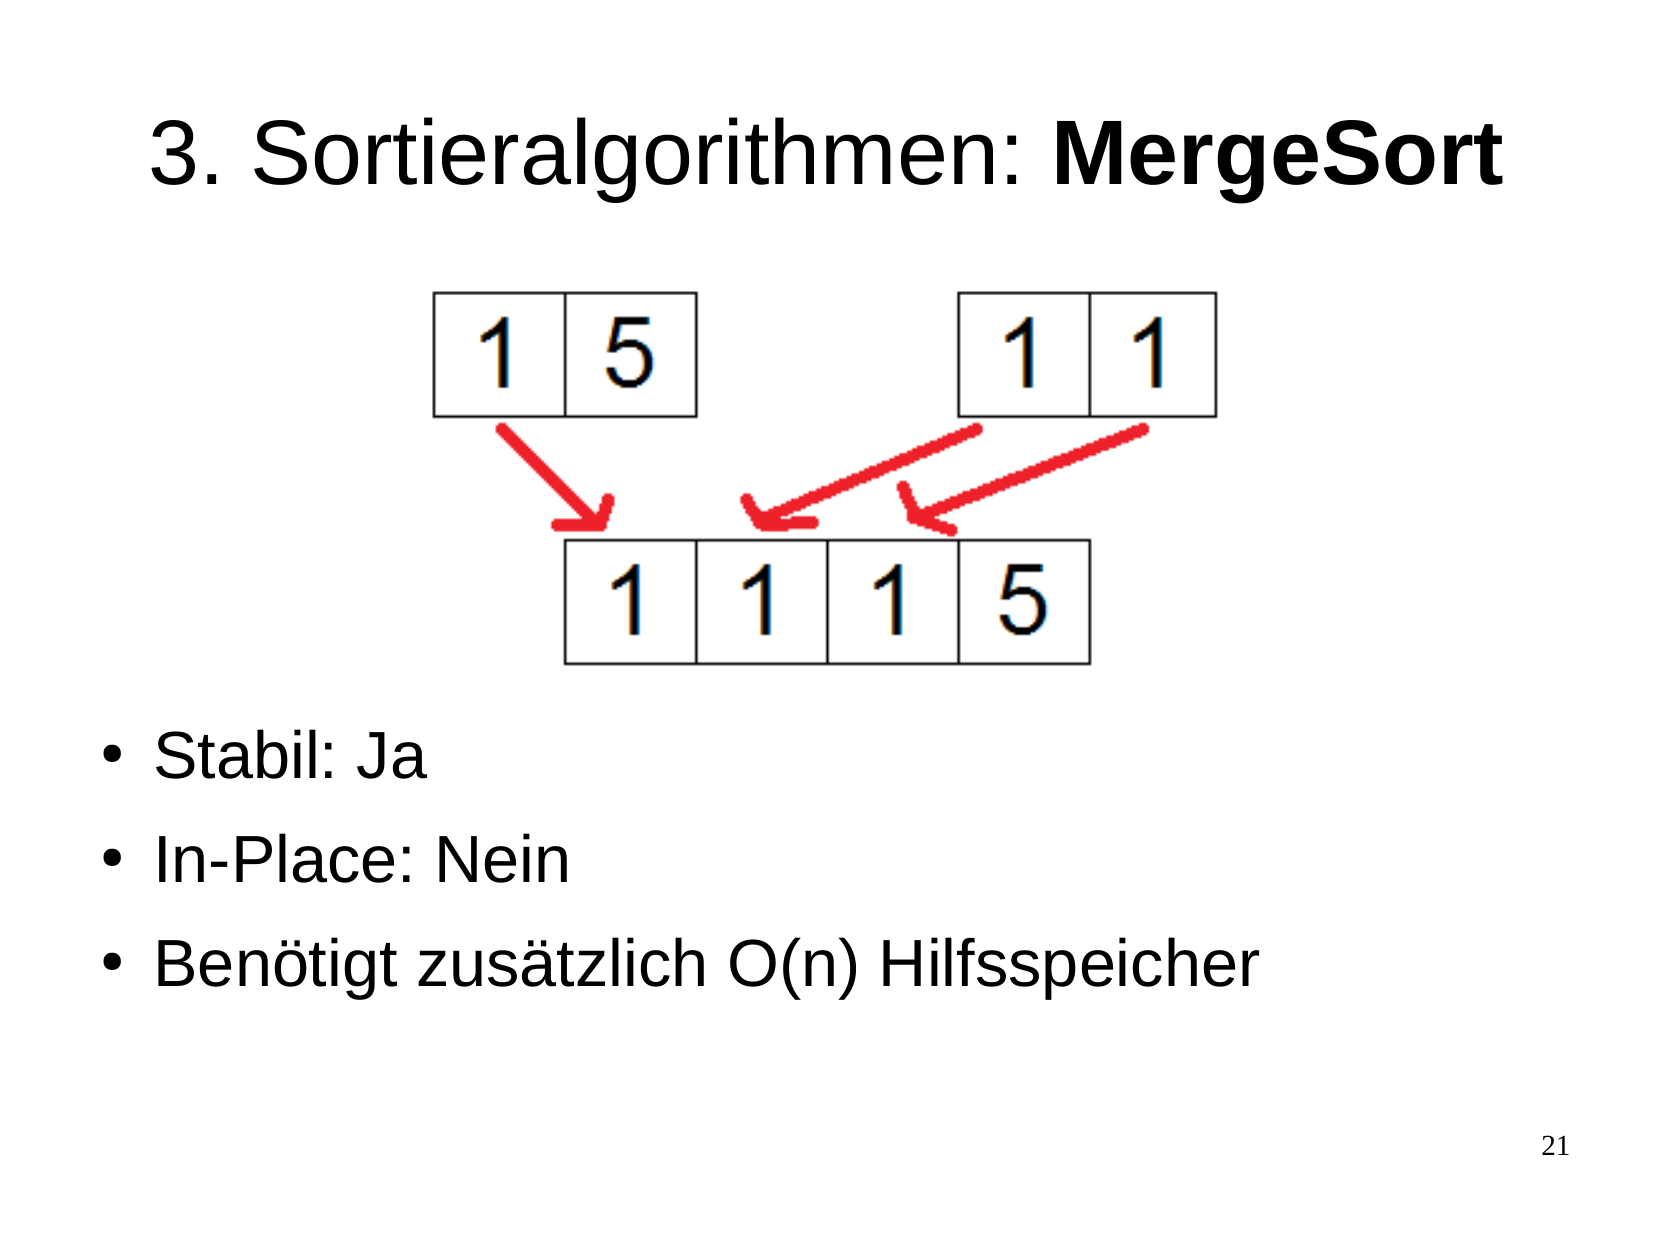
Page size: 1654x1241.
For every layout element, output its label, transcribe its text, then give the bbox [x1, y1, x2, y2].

picture [431, 290, 1223, 681]
title 3. Sortieralgorithmen: MergeSort [82, 49, 1571, 257]
list Stabil: Ja In-Place: Nein Benötigt zusätzlich O(n) Hilfsspeicher [82, 717, 1571, 1109]
